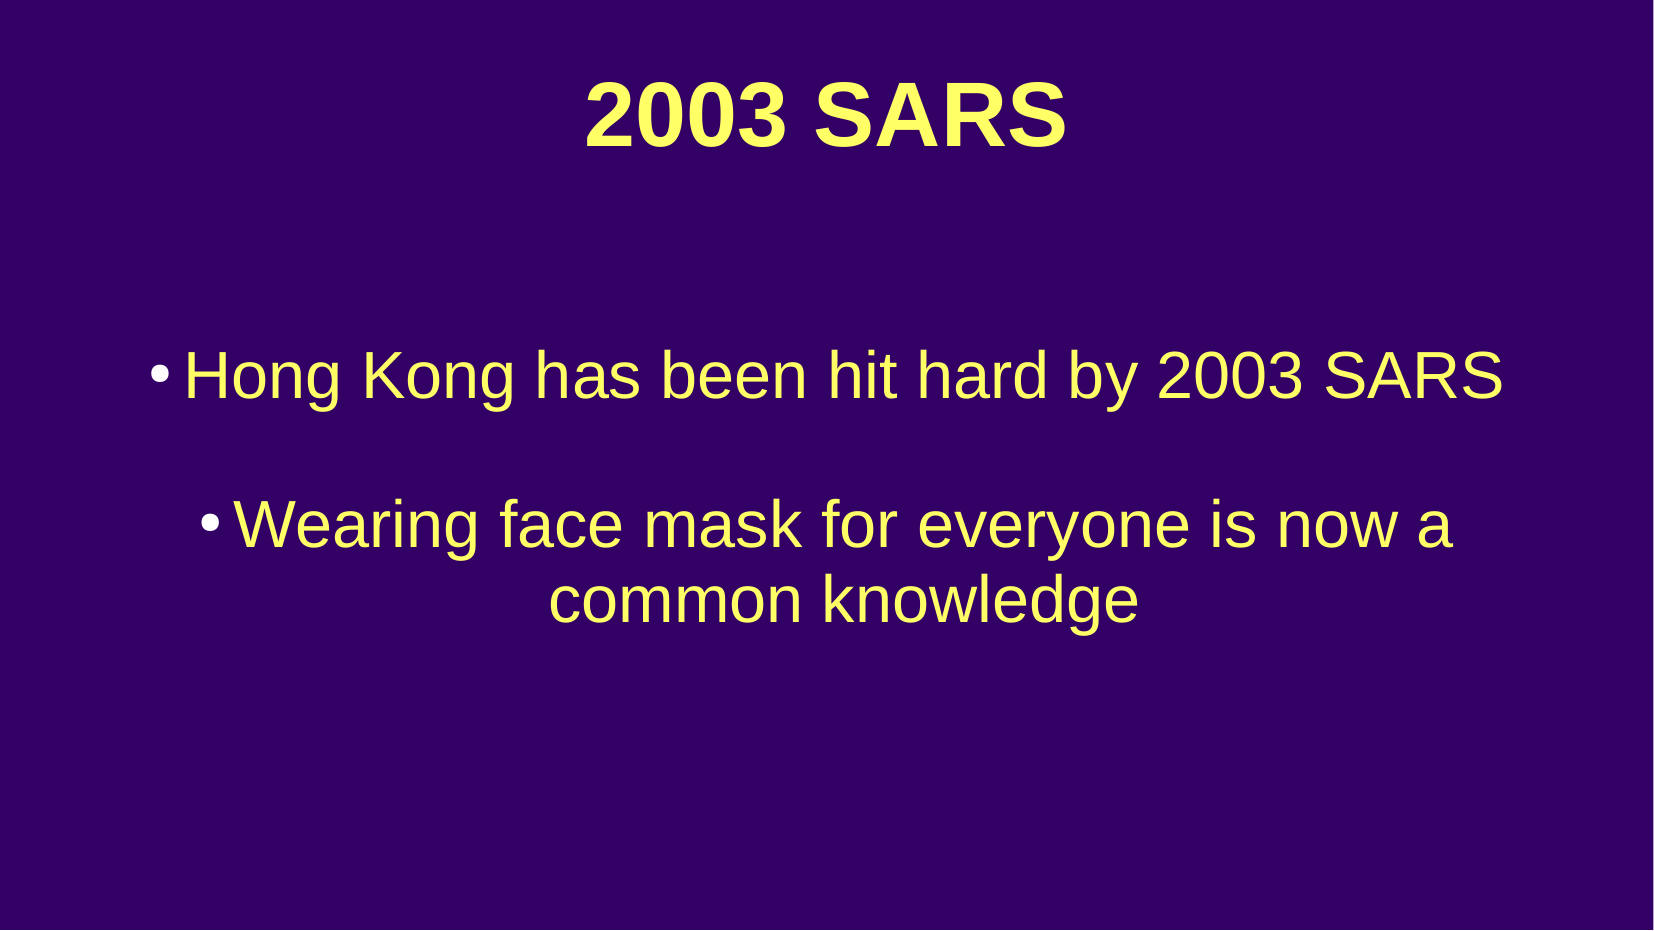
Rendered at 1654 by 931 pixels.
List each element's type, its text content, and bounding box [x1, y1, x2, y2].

title 2003 SARS [82, 37, 1571, 193]
subtitle Hong Kong has been hit hard by 2003 SARS Wearing face mask for everyone is now a common knowledge [82, 217, 1571, 758]
